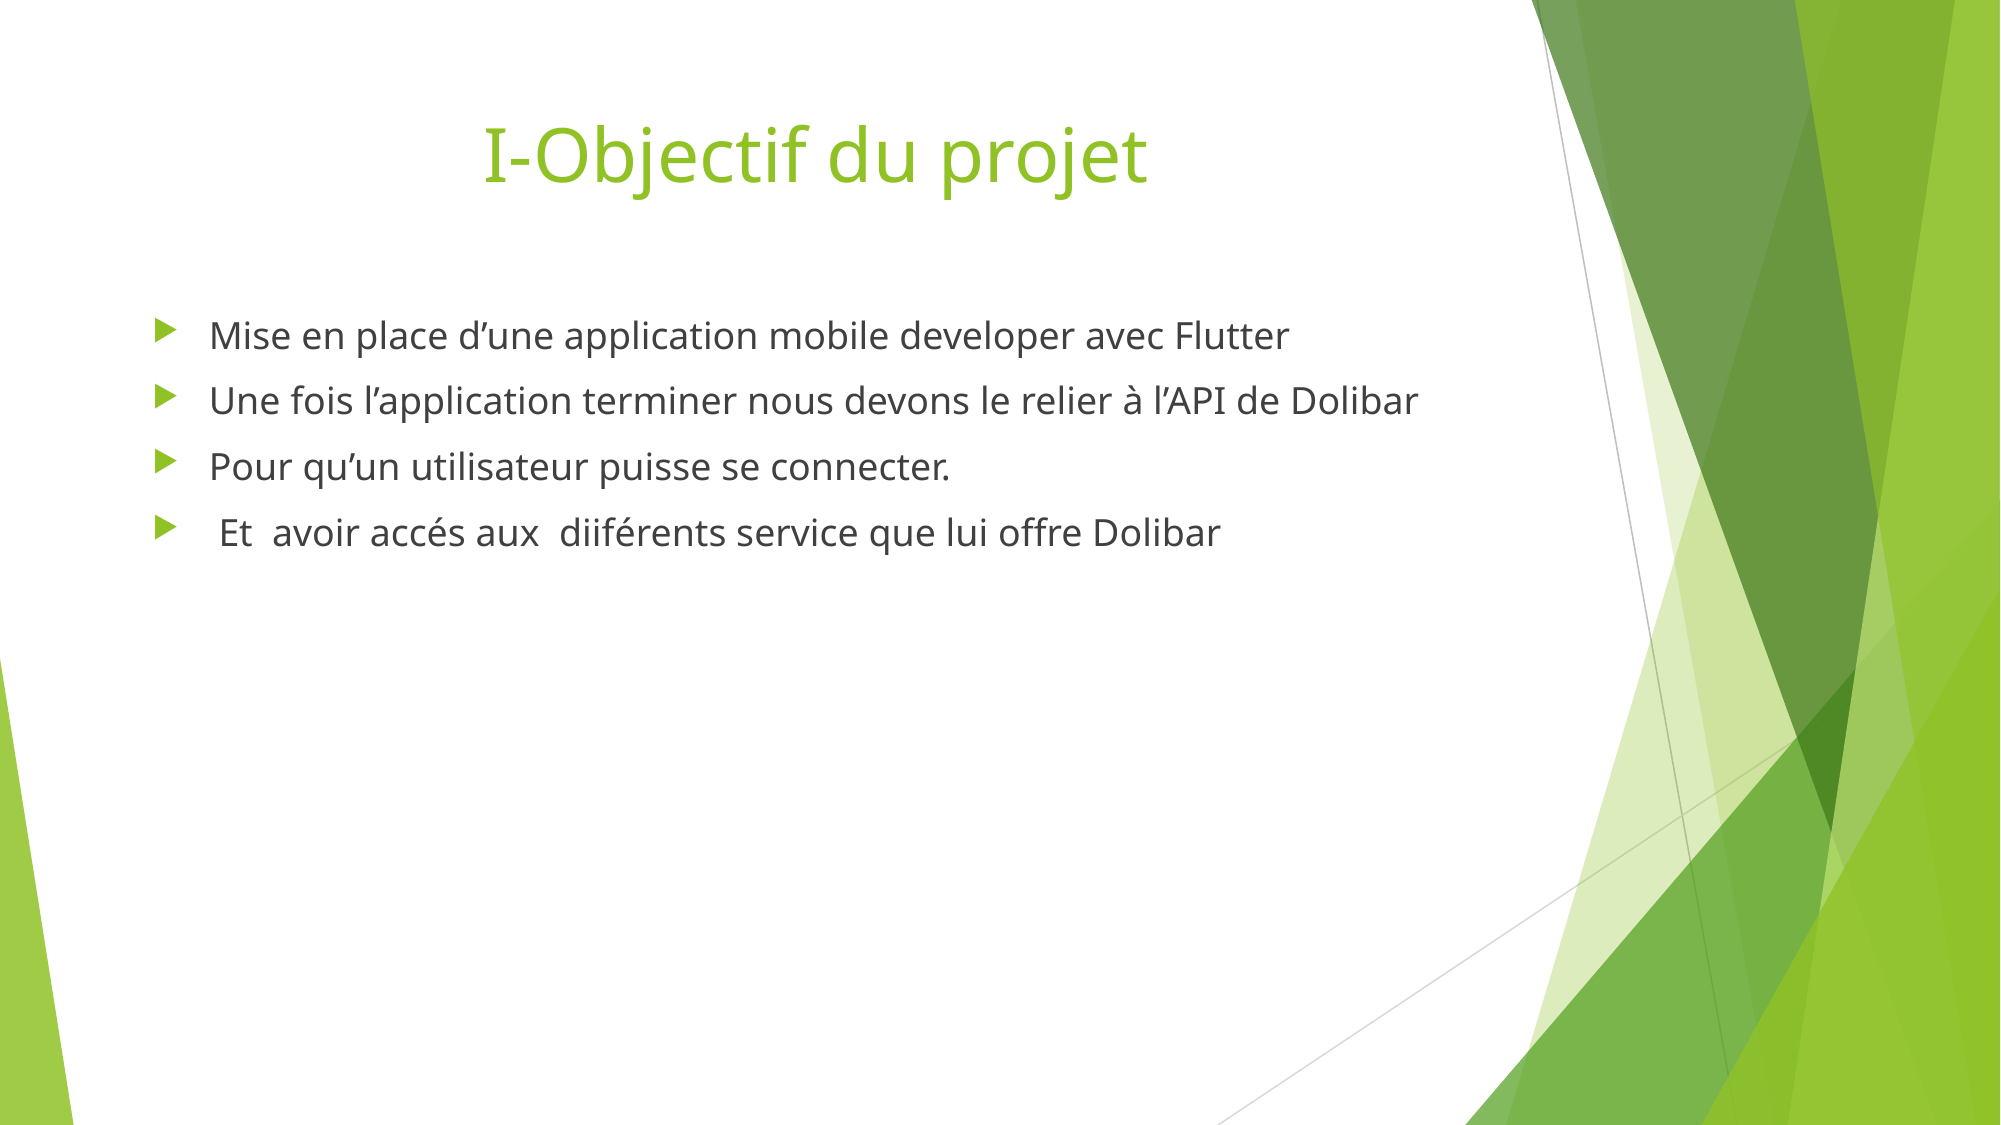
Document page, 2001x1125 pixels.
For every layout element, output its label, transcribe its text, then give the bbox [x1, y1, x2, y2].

title I-Objectif du projet [111, 99, 1522, 317]
list Mise en place d’une application mobile developer avec Flutter Une fois l’application terminer nous devons le relier à l’API de Dolibar Pour qu’un utilisateur puisse se connecter. Et avoir accés aux diiférents service que lui offre Dolibar [137, 304, 1863, 1018]
